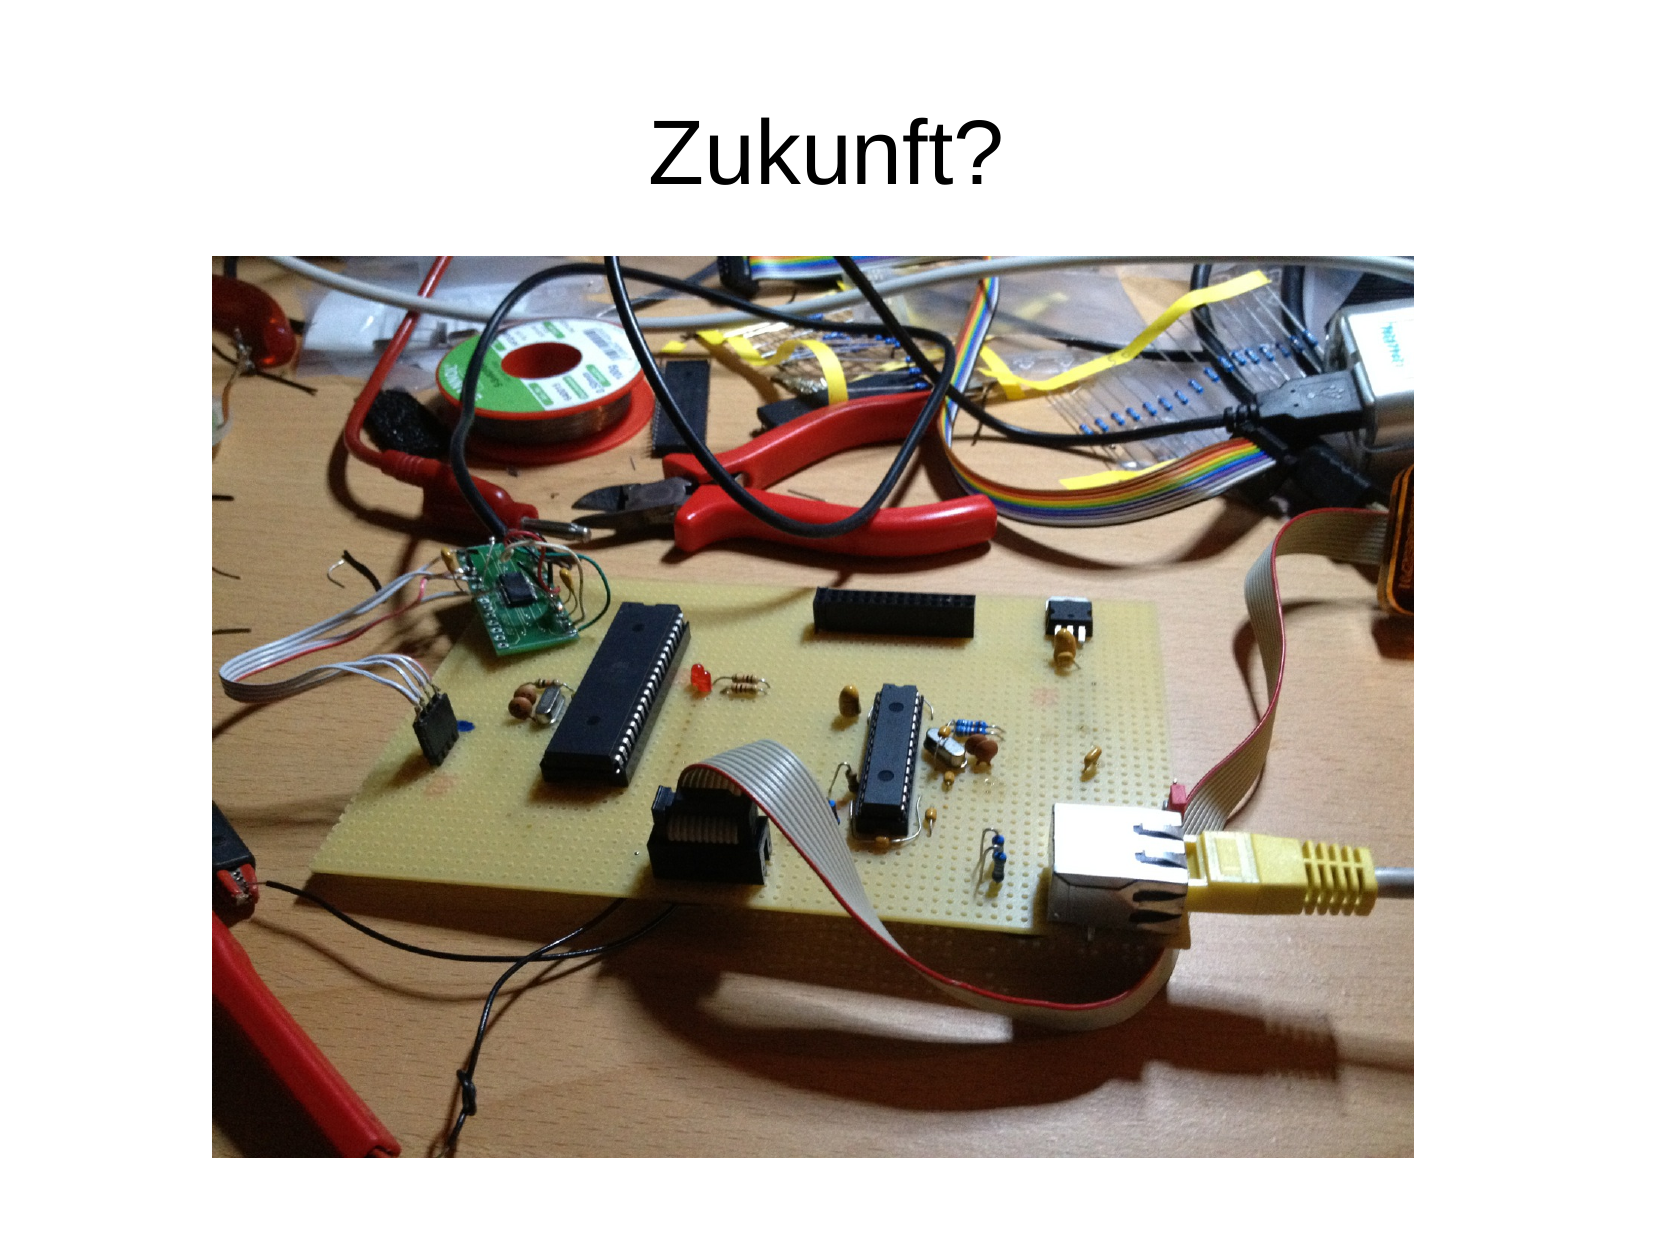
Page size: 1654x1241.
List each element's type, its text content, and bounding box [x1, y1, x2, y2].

picture [212, 256, 1414, 1158]
title Zukunft? [82, 49, 1571, 257]
